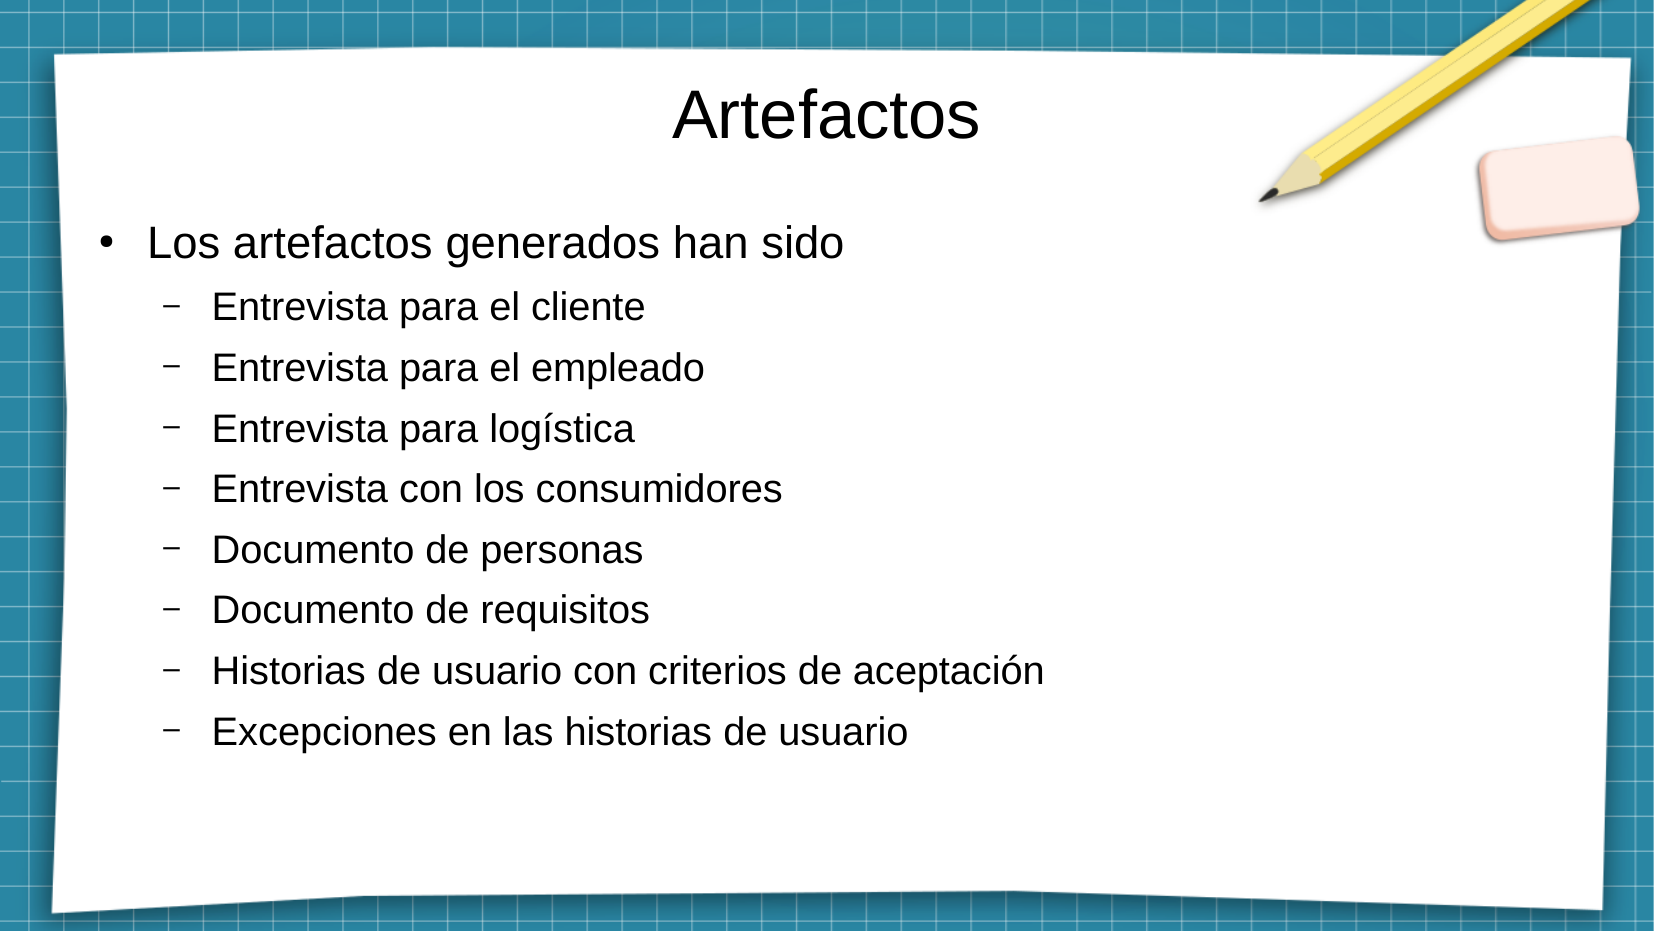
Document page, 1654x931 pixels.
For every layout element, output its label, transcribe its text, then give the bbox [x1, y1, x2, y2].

title Artefactos [82, 37, 1571, 193]
list Los artefactos generados han sido Entrevista para el cliente Entrevista para el empleado Entrevista para logística Entrevista con los consumidores Documento de personas Documento de requisitos Historias de usuario con criterios de aceptación Excepciones en las historias de usuario [82, 217, 1571, 758]
picture [0, 0, 1654, 931]
